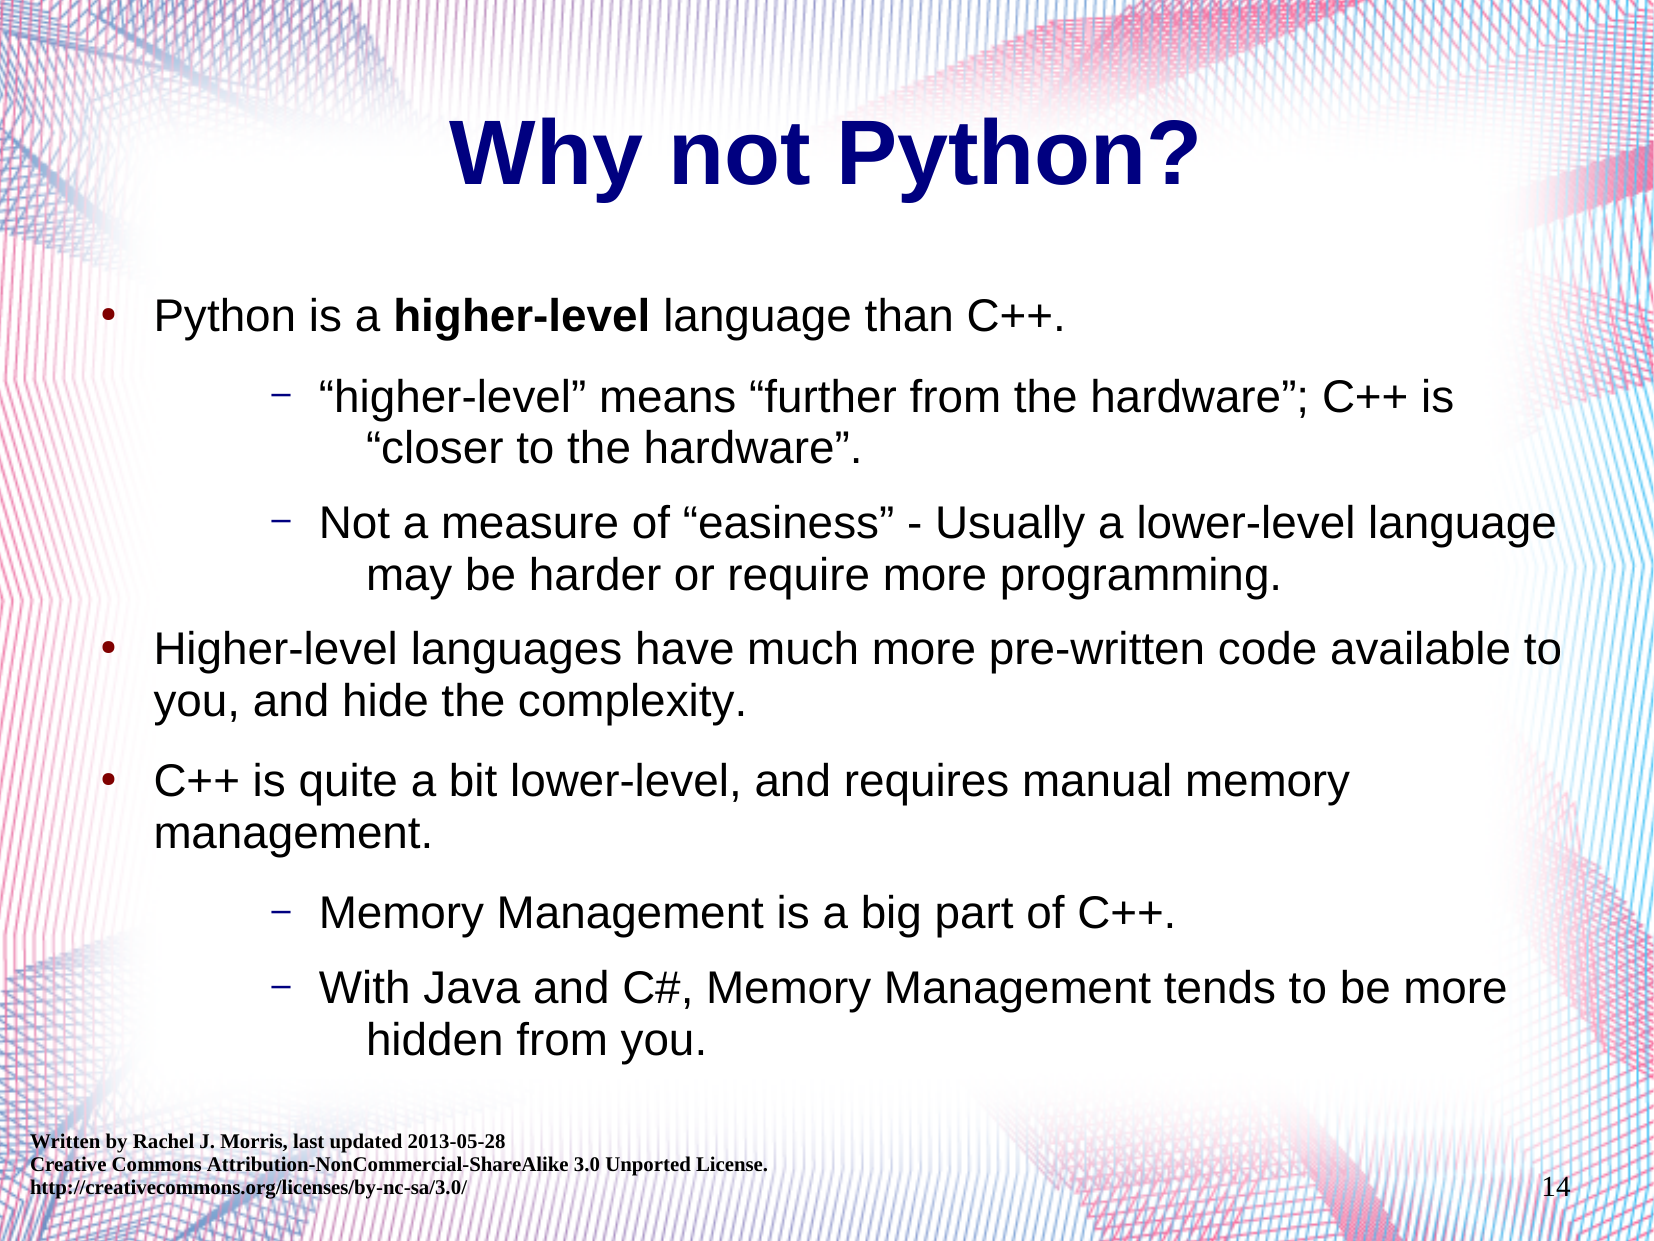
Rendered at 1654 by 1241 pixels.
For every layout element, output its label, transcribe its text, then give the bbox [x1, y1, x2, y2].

picture [0, 0, 1654, 1241]
title Why not Python? [82, 49, 1571, 257]
list Python is a higher-level language than C++. “higher-level” means “further from the hardware”; C++ is “closer to the hardware”. Not a measure of “easiness” - Usually a lower-level language may be harder or require more programming. Higher-level languages have much more pre-written code available to you, and hide the complexity. C++ is quite a bit lower-level, and requires manual memory management. Memory Management is a big part of C++. With Java and C#, Memory Management tends to be more hidden from you. [82, 290, 1571, 1065]
